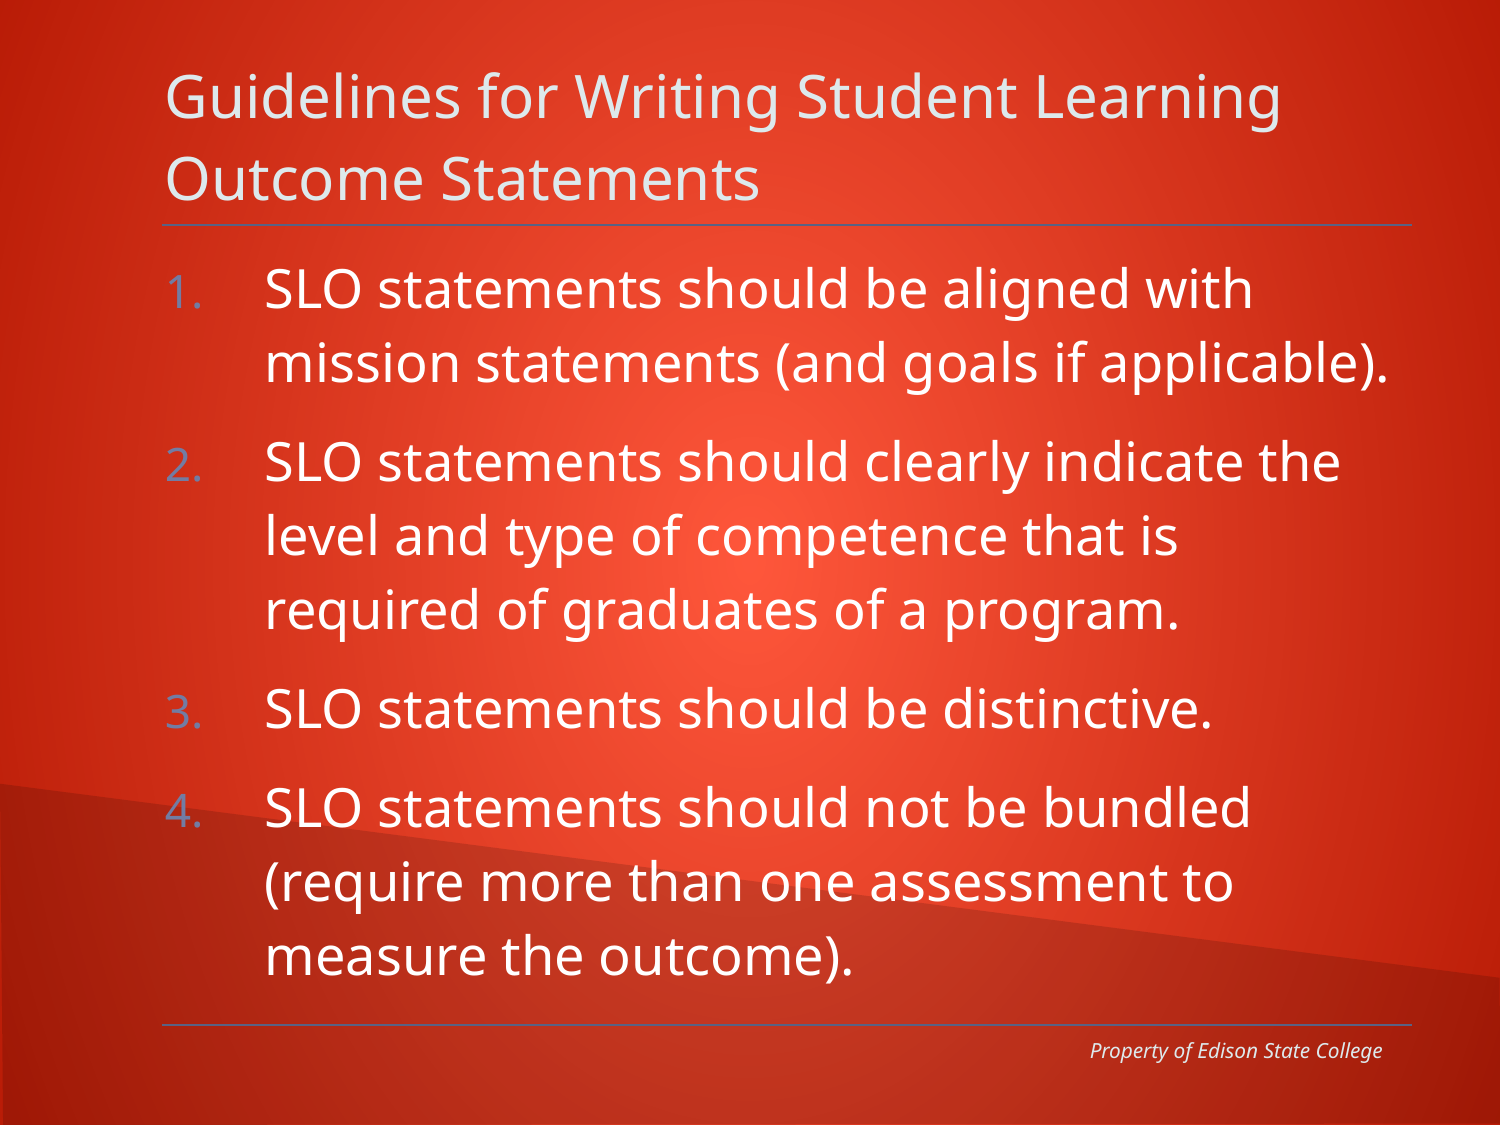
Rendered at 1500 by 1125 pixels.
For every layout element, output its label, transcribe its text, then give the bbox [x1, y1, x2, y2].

list SLO statements should be aligned with mission statements (and goals if applicable). SLO statements should clearly indicate the level and type of competence that is required of graduates of a program. SLO statements should be distinctive. SLO statements should not be bundled (require more than one assessment to measure the outcome). [150, 237, 1425, 1063]
title Guidelines for Writing Student Learning Outcome Statements [150, 45, 1425, 233]
footer Property of Edison State College [1074, 1012, 1463, 1088]
